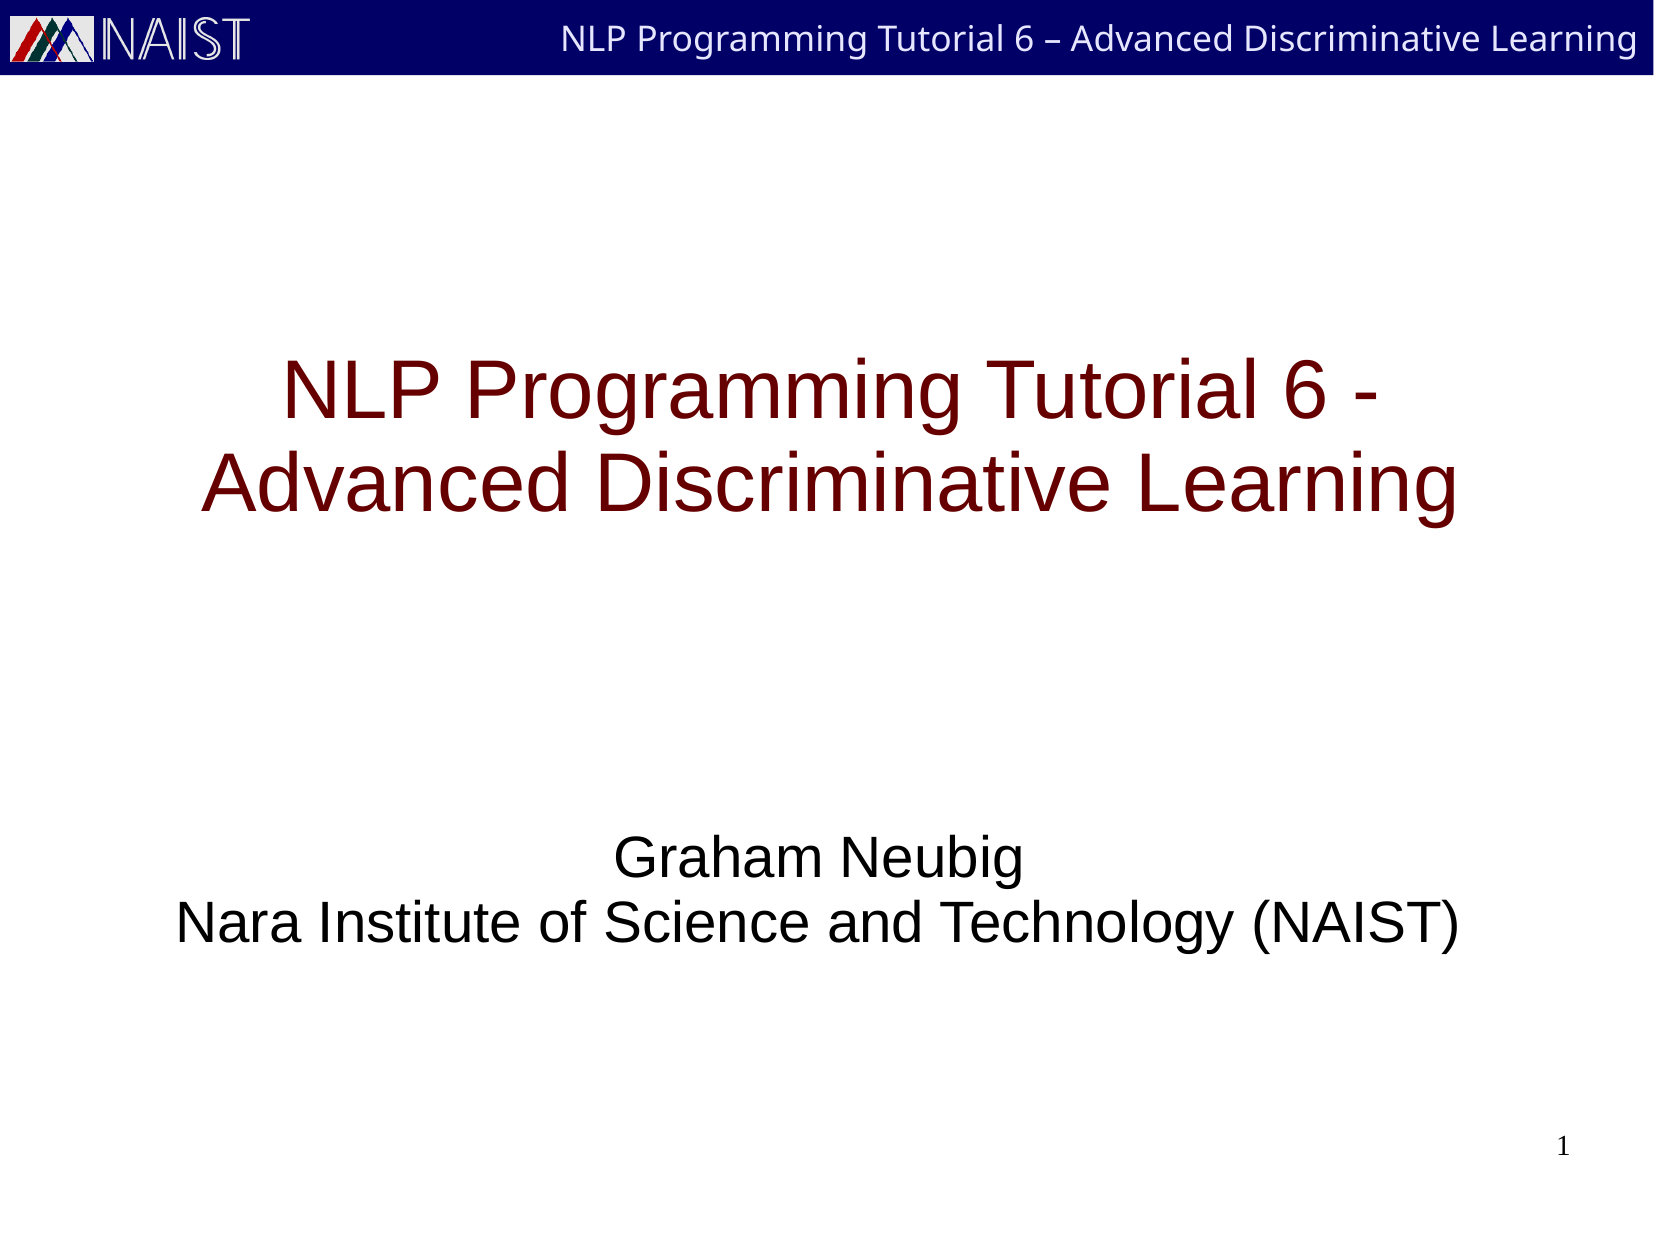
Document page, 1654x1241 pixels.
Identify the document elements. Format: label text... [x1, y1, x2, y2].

subtitle Graham Neubig Nara Institute of Science and Technology (NAIST) [75, 780, 1564, 999]
picture [10, 16, 94, 62]
title NLP Programming Tutorial 6 - Advanced Discriminative Learning [86, 339, 1576, 533]
picture [102, 17, 251, 60]
